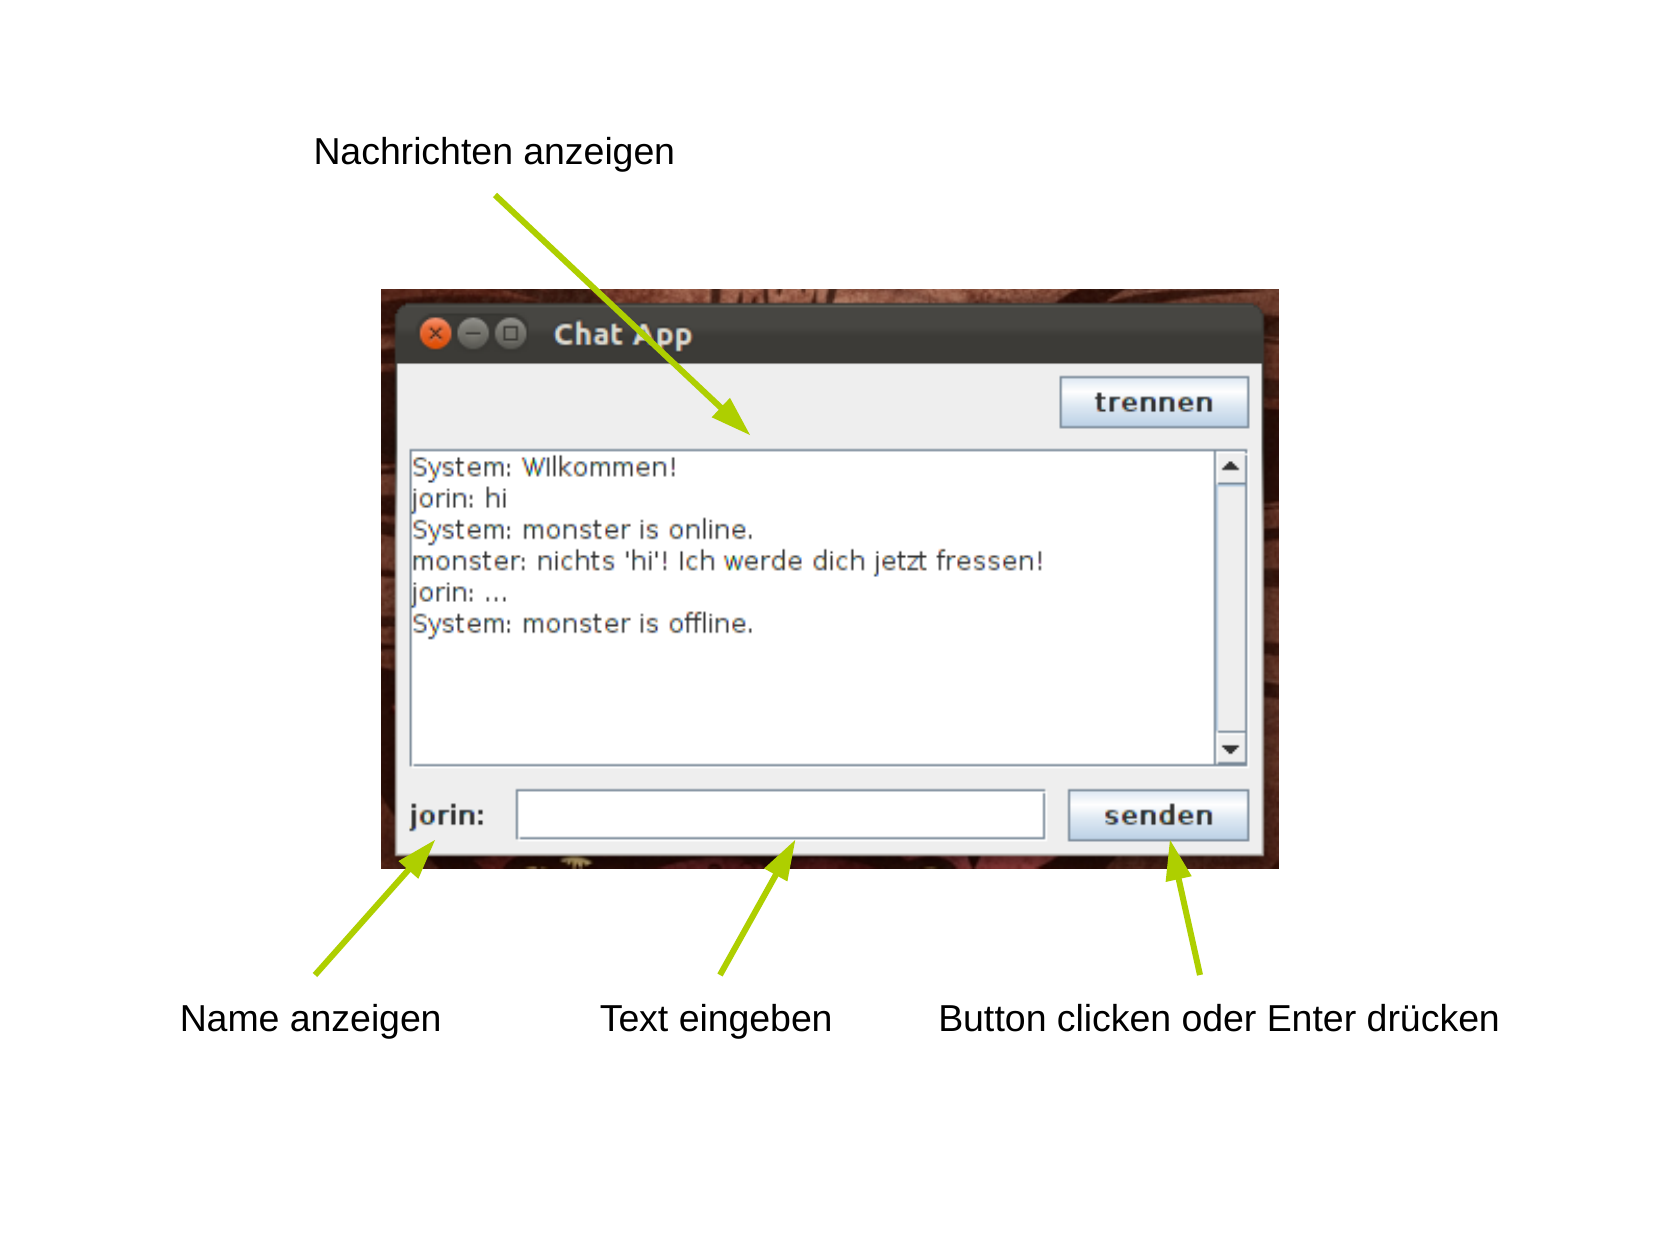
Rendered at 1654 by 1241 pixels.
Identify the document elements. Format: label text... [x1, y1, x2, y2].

text_box Text eingeben [585, 990, 848, 1047]
text_box Name anzeigen [165, 990, 457, 1047]
text_box Nachrichten anzeigen [298, 123, 691, 181]
picture [381, 289, 1279, 869]
text_box Button clicken oder Enter drücken [923, 990, 1516, 1047]
